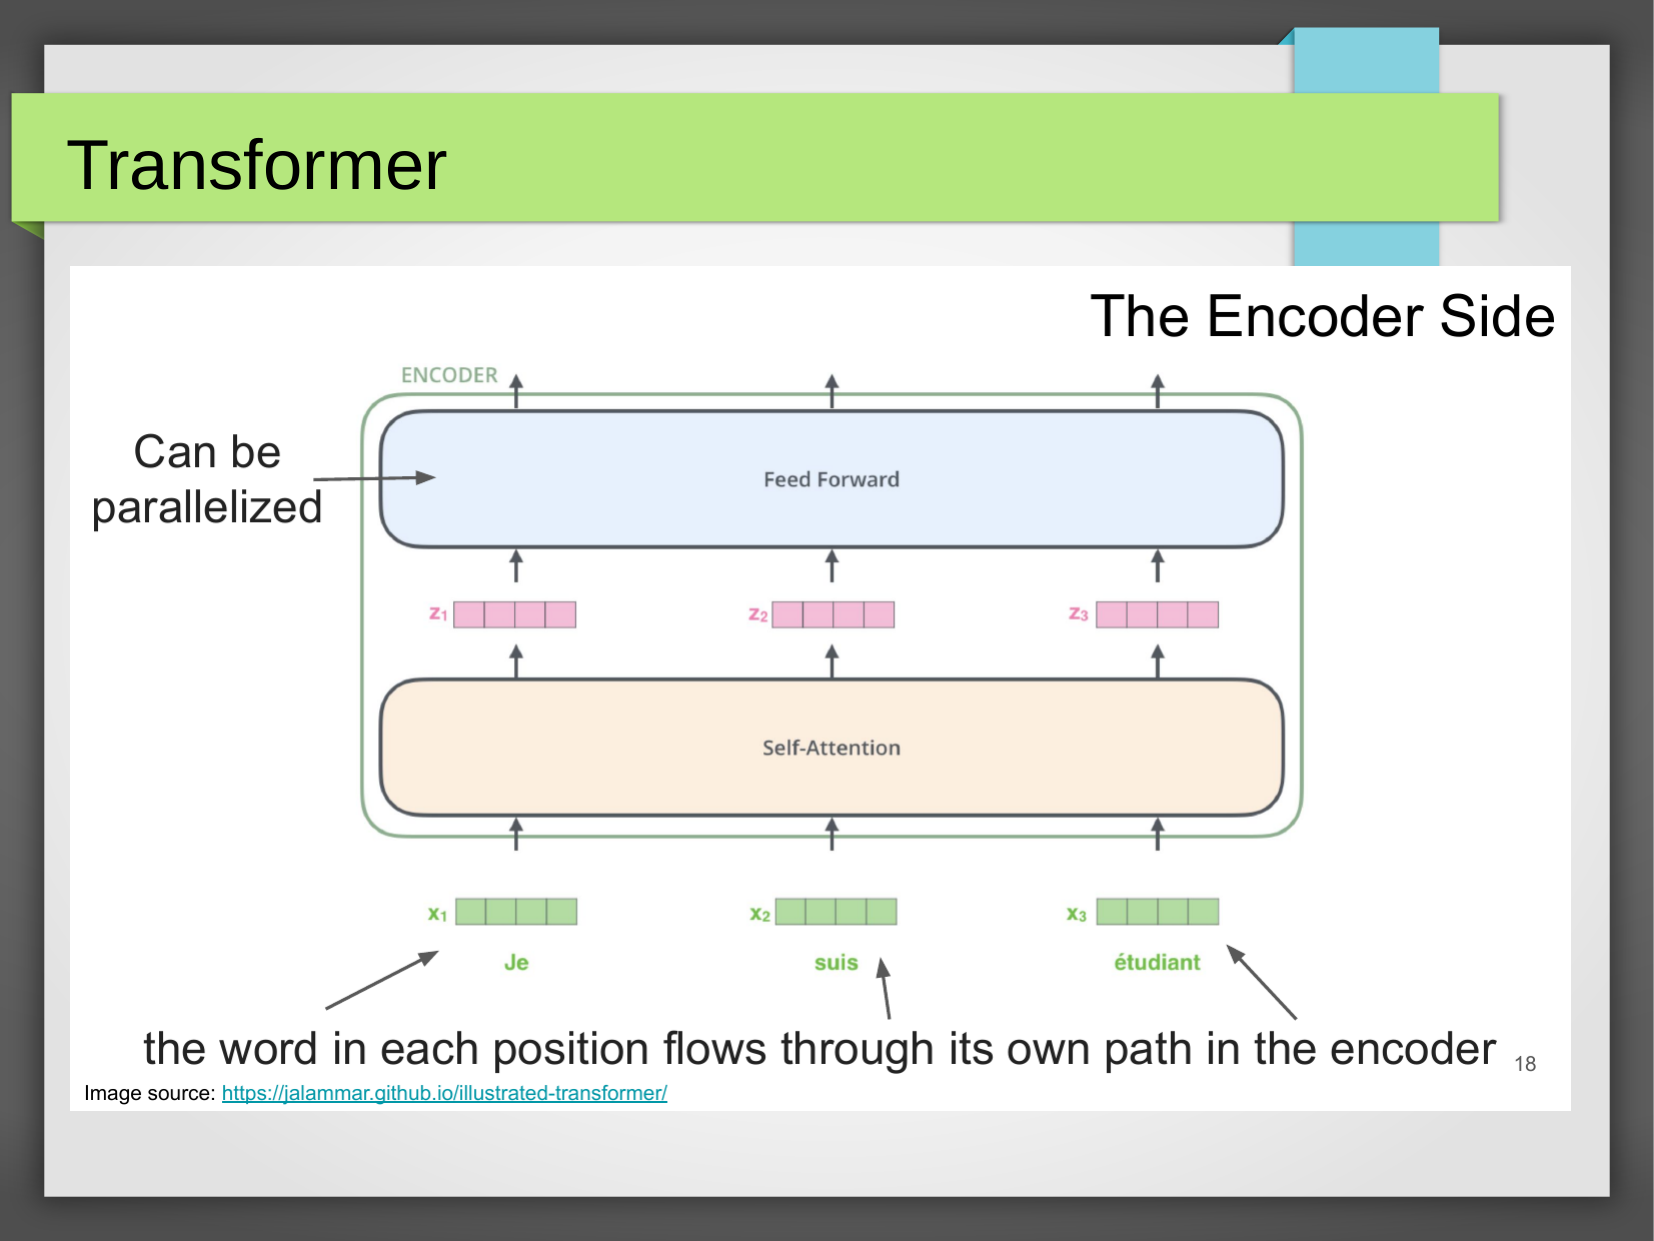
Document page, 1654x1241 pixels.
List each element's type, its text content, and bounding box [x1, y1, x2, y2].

title Transformer [46, 125, 1441, 206]
picture [0, 0, 1654, 1241]
